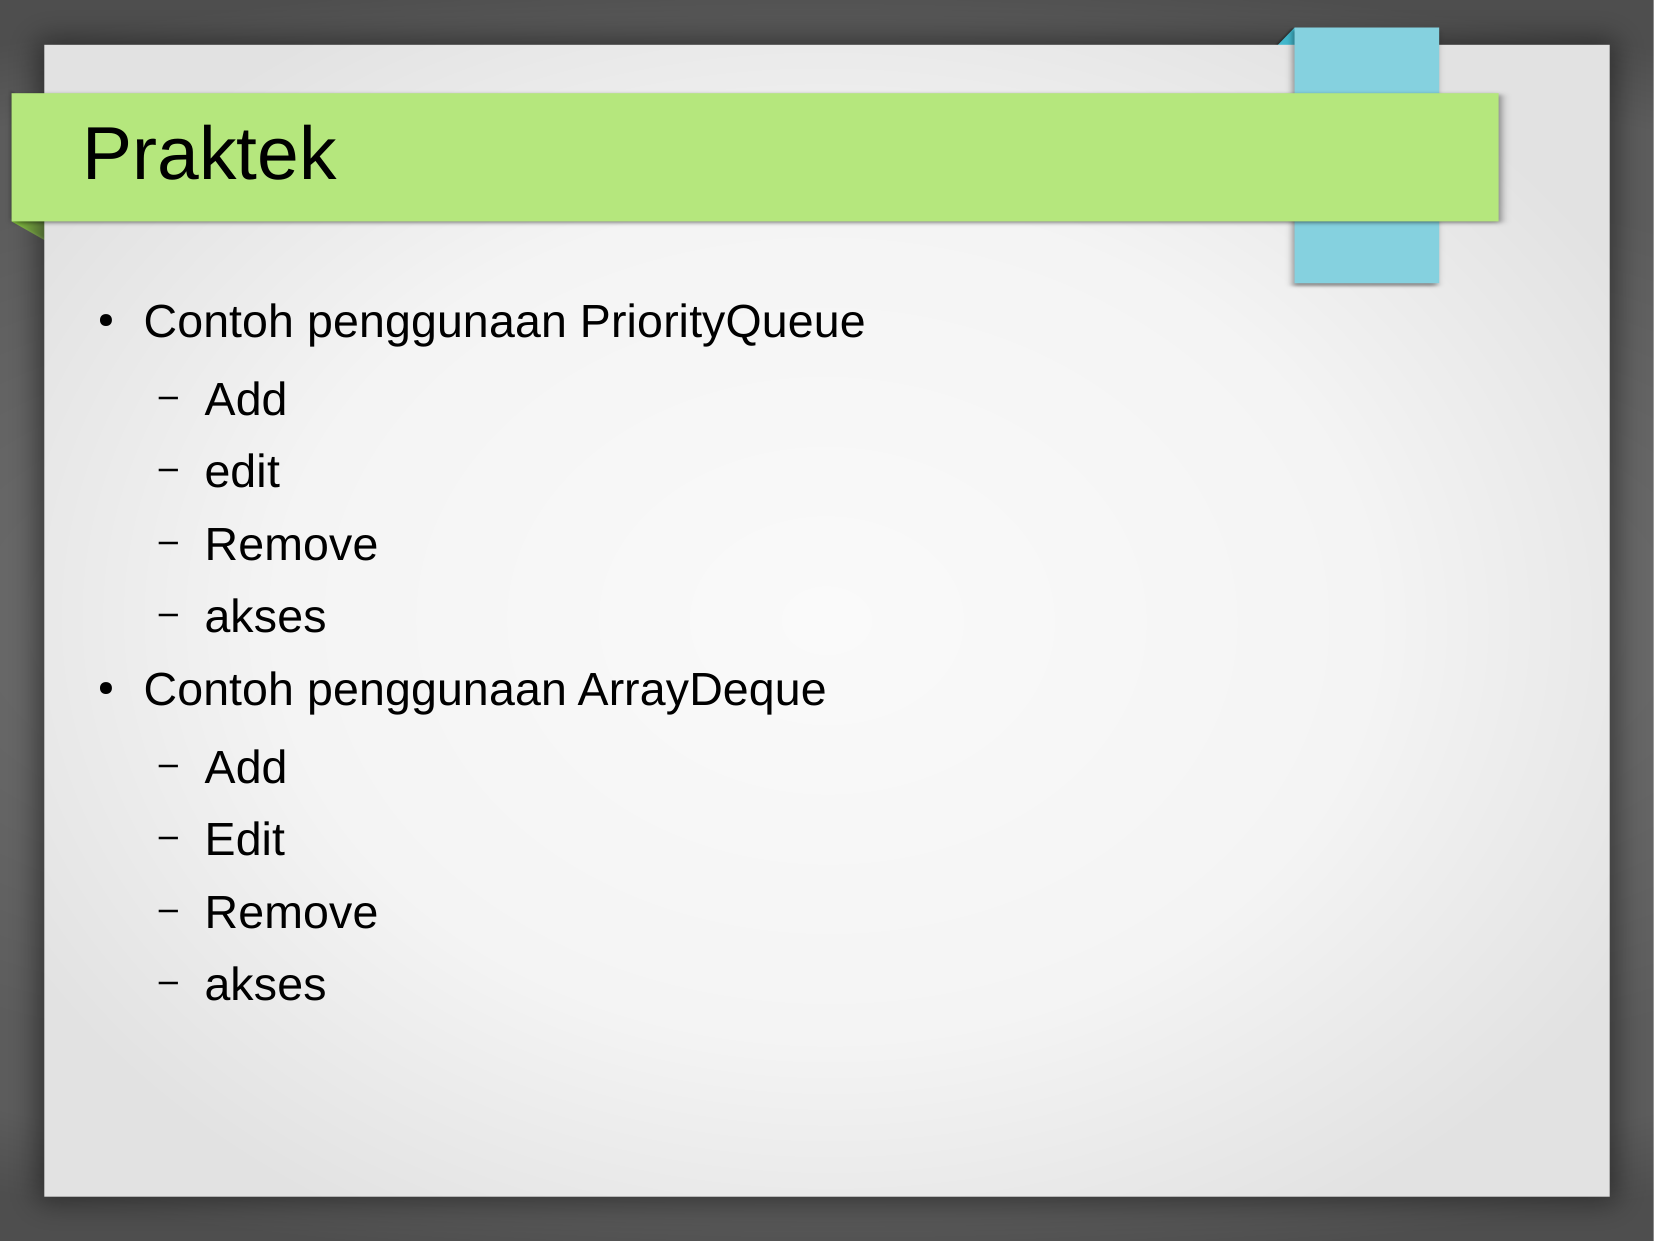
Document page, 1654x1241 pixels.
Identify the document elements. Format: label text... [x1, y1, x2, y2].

picture [0, 0, 1654, 1241]
list Contoh penggunaan PriorityQueue Add edit Remove akses Contoh penggunaan ArrayDeque Add Edit Remove akses [82, 295, 1571, 1015]
title Praktek [82, 94, 1264, 213]
